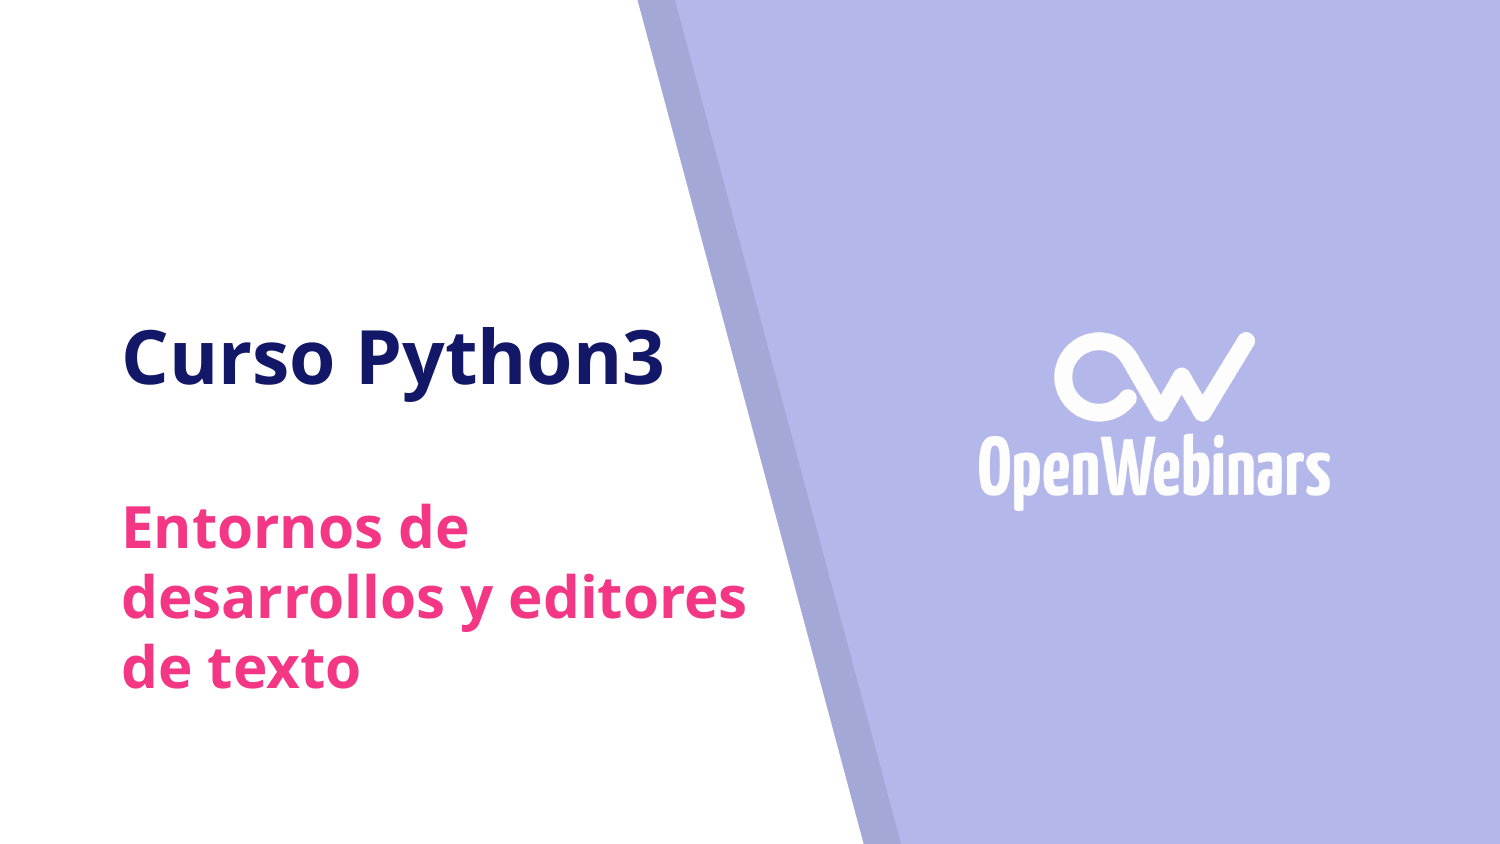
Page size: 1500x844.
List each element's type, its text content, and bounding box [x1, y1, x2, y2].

picture [979, 332, 1330, 512]
title Curso Python3 Entornos de desarrollos y editores de texto [106, 520, 801, 715]
